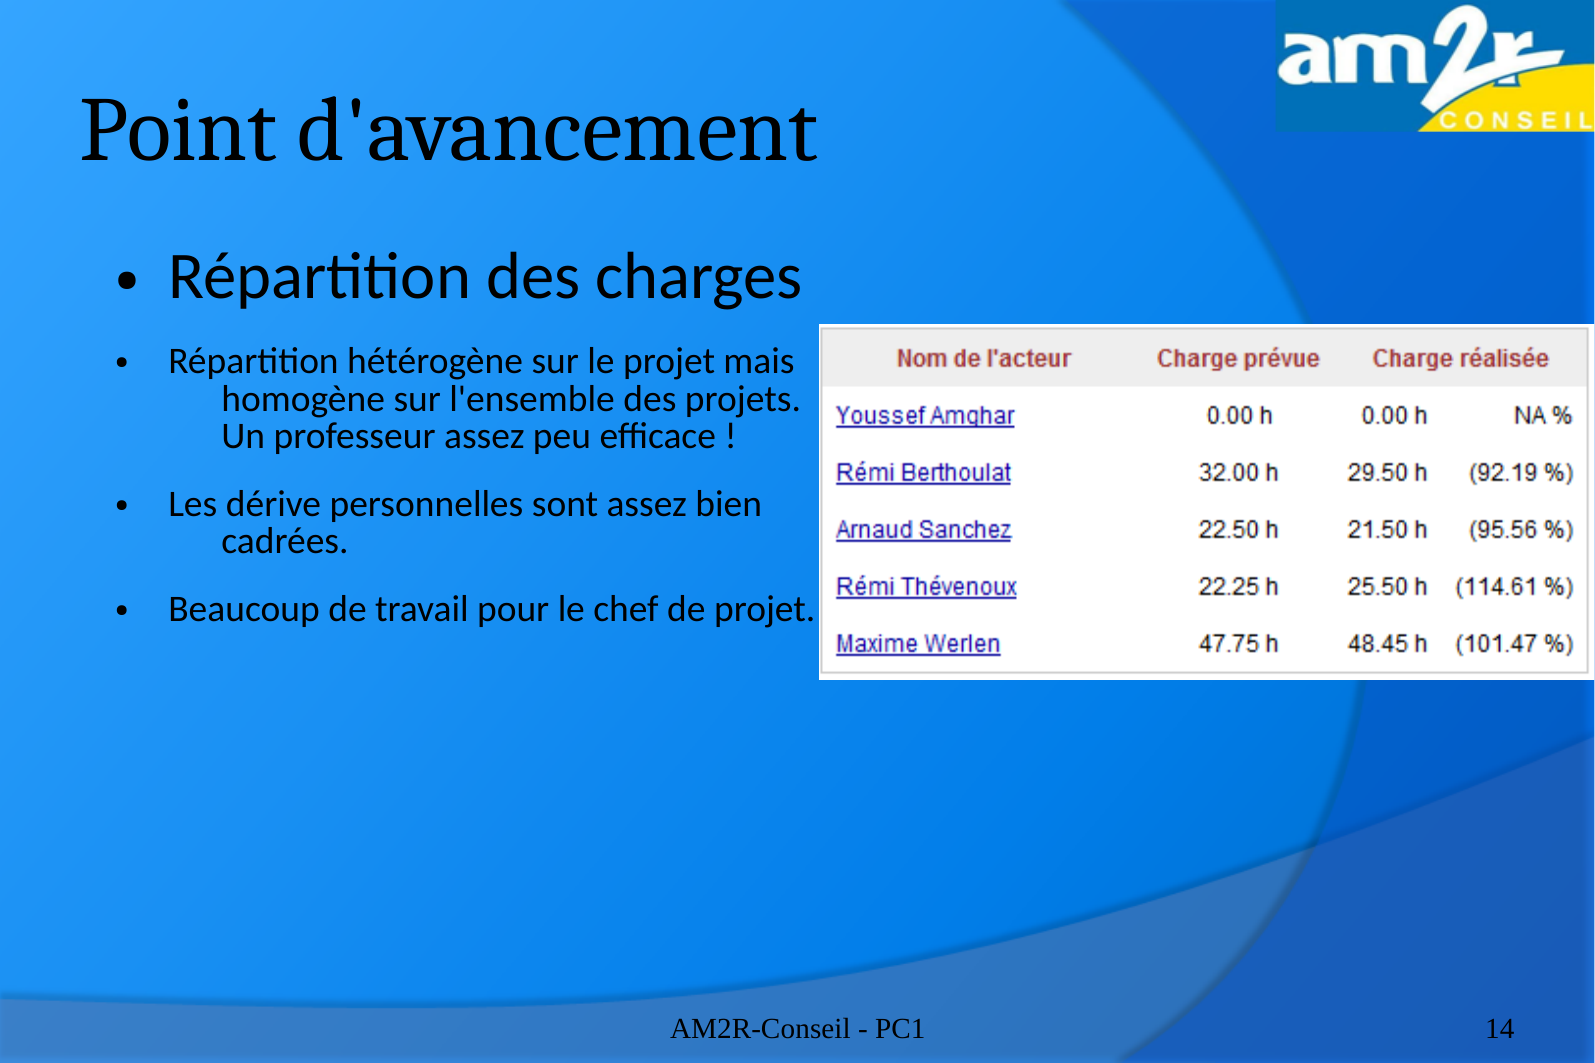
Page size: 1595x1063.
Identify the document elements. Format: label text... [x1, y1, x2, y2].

picture [0, 0, 1595, 1063]
list Répartition des charges Répartition hétérogène sur le projet mais homogène sur l'ensemble des projets. Un professeur assez peu efficace ! Les dérive personnelles sont assez bien cadrées. Beaucoup de travail pour le chef de projet. [79, 248, 827, 951]
title Point d'avancement [79, 42, 1253, 220]
